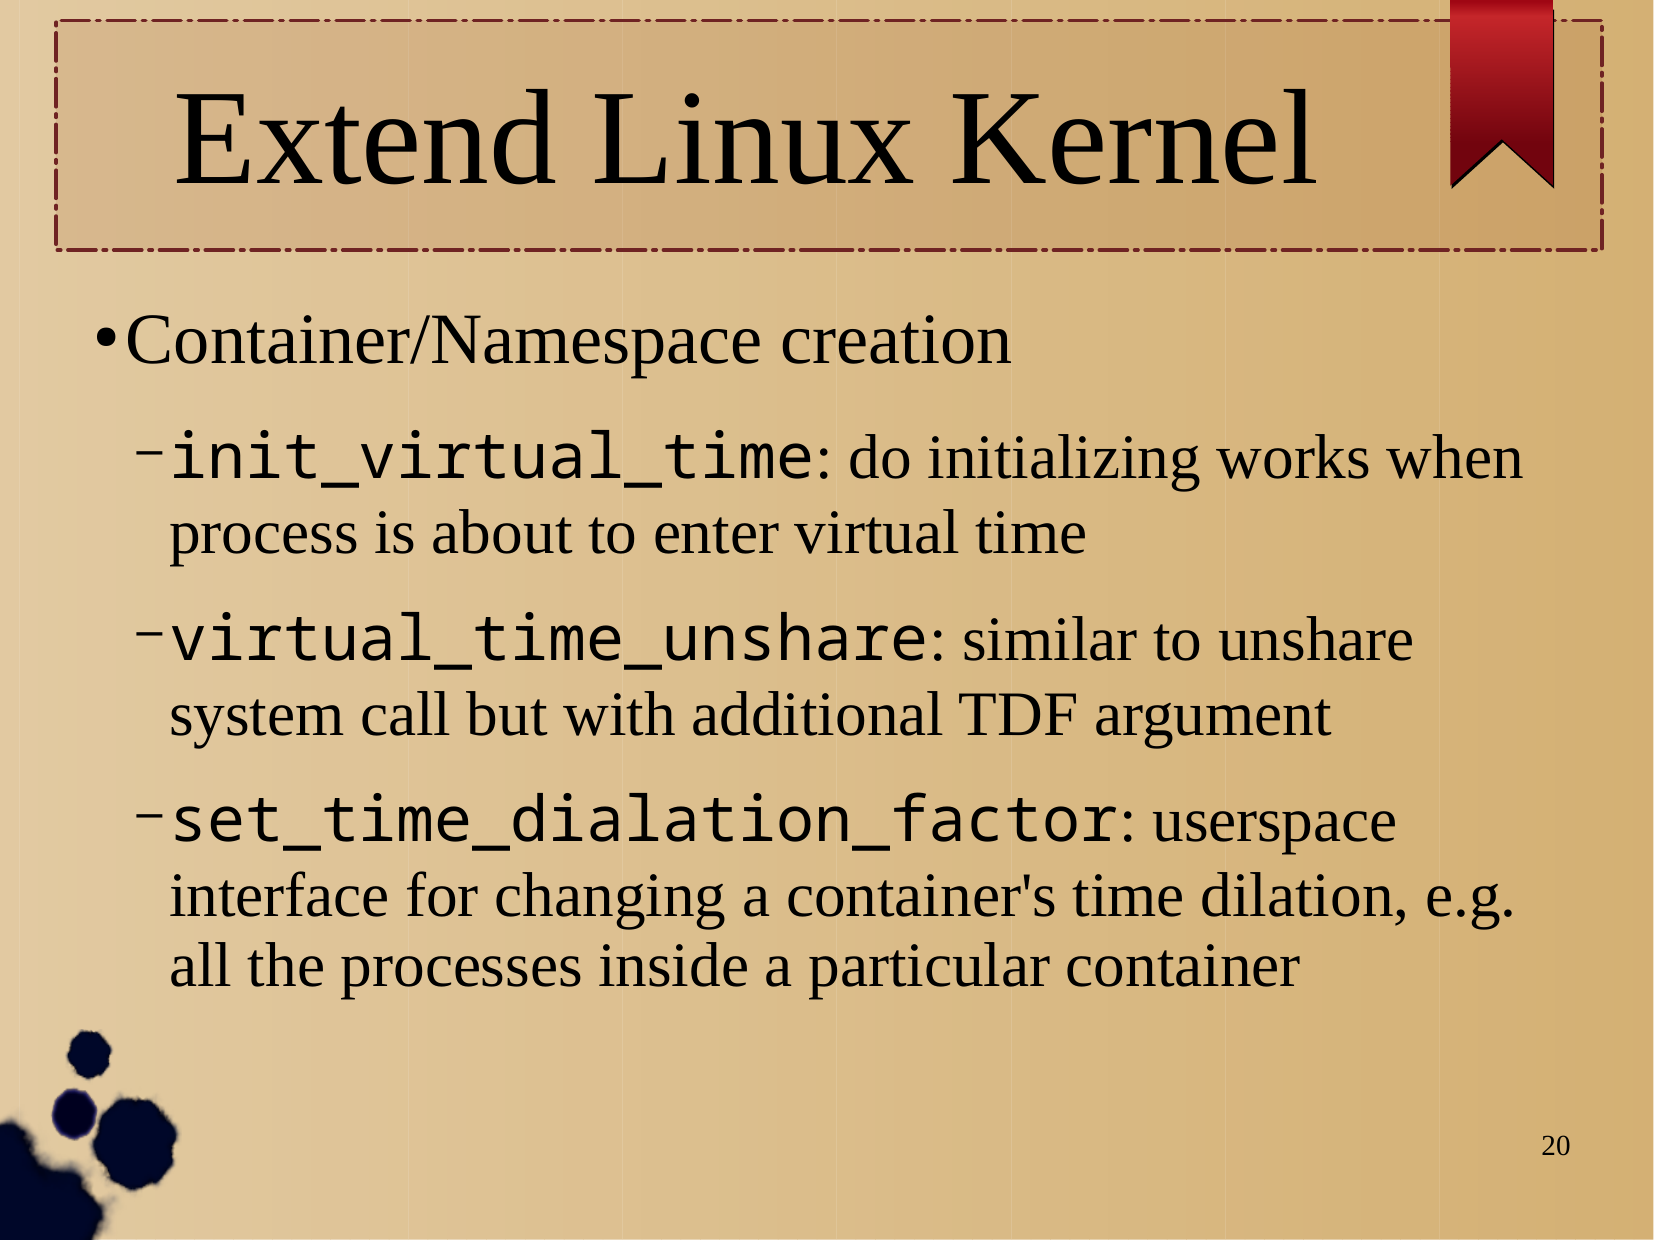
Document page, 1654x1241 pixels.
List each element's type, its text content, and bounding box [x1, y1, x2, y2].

list Container/Namespace creation init_virtual_time: do initializing works when process is about to enter virtual time virtual_time_unshare: similar to unshare system call but with additional TDF argument set_time_dialation_factor: userspace interface for changing a container's time dilation, e.g. all the processes inside a particular container [82, 299, 1571, 1019]
title Extend Linux Kernel [82, 47, 1412, 229]
